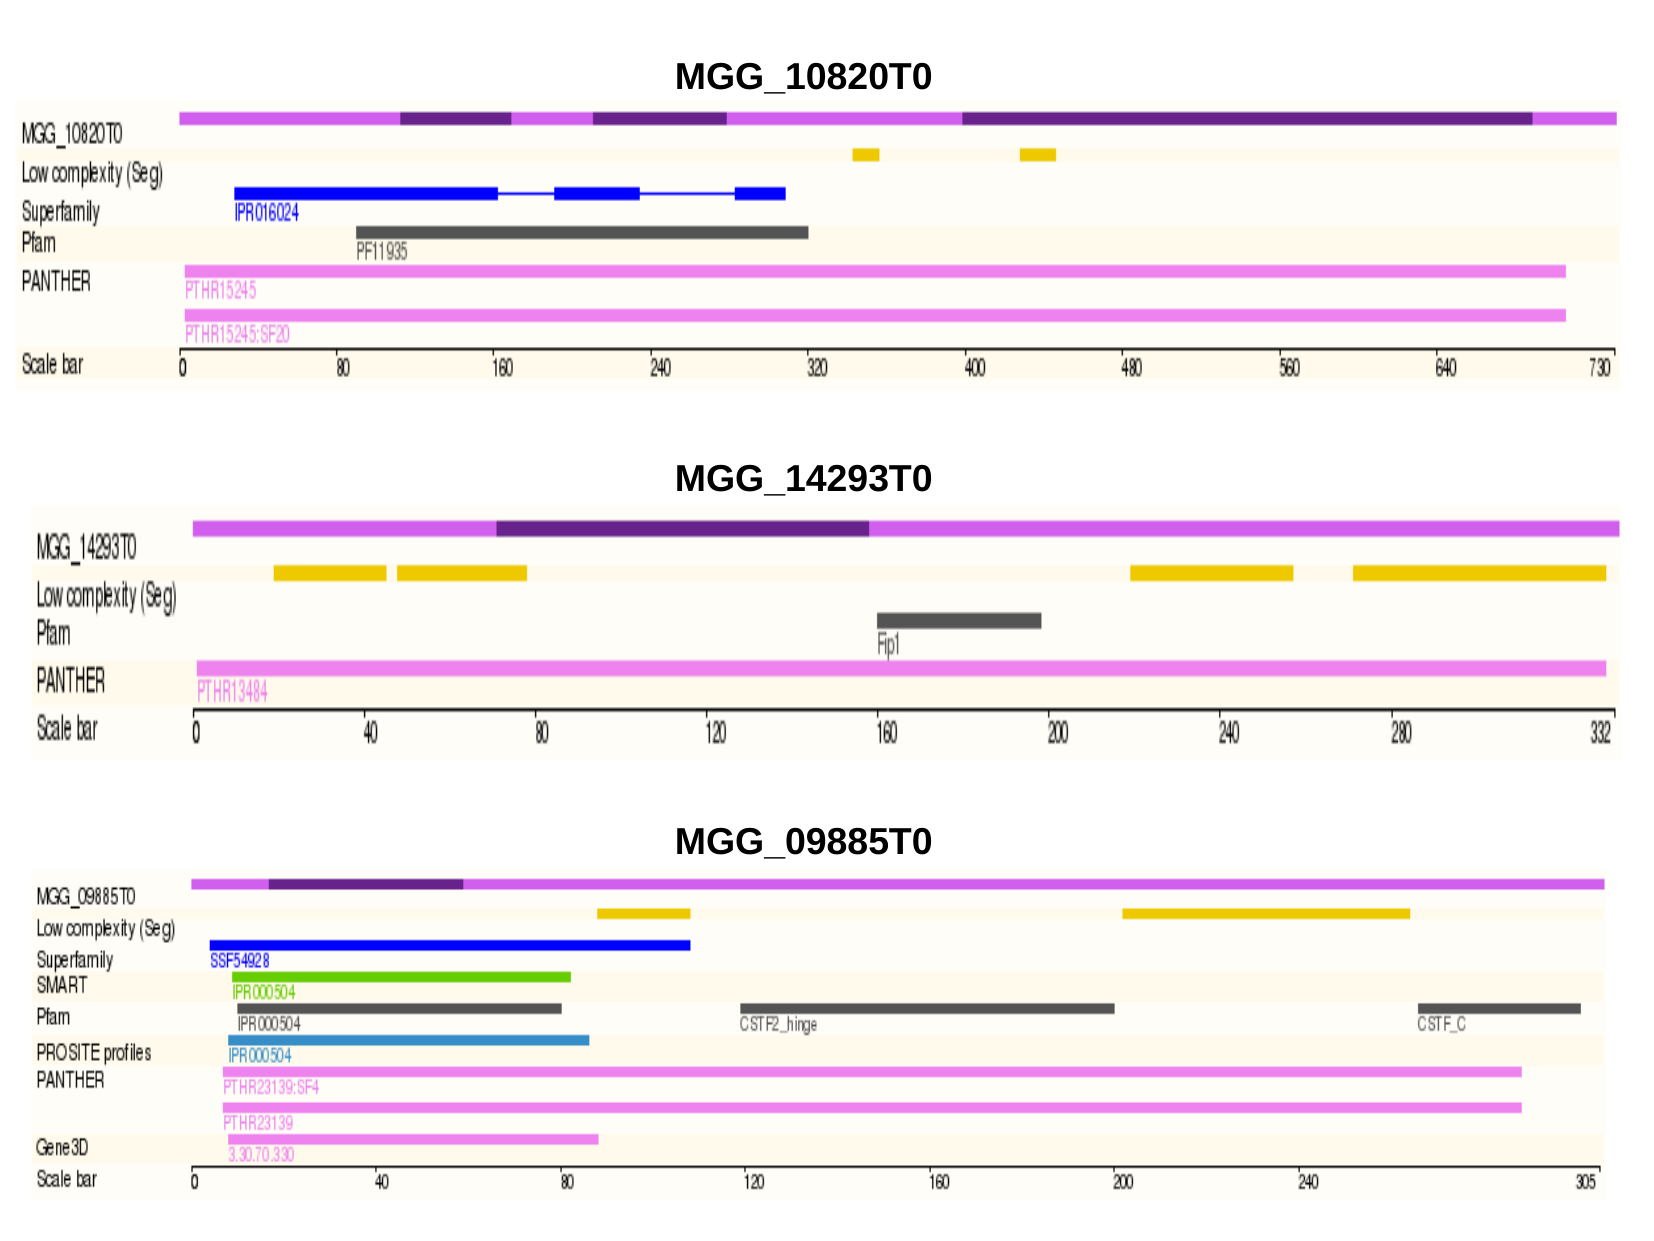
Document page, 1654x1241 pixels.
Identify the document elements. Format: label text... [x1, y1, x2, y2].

picture [30, 869, 1606, 1201]
picture [15, 100, 1621, 391]
text_box MGG_14293T0 [660, 450, 976, 506]
text_box MGG_09885T0 [660, 813, 976, 869]
text_box MGG_10820T0 [660, 48, 976, 100]
picture [30, 506, 1621, 760]
